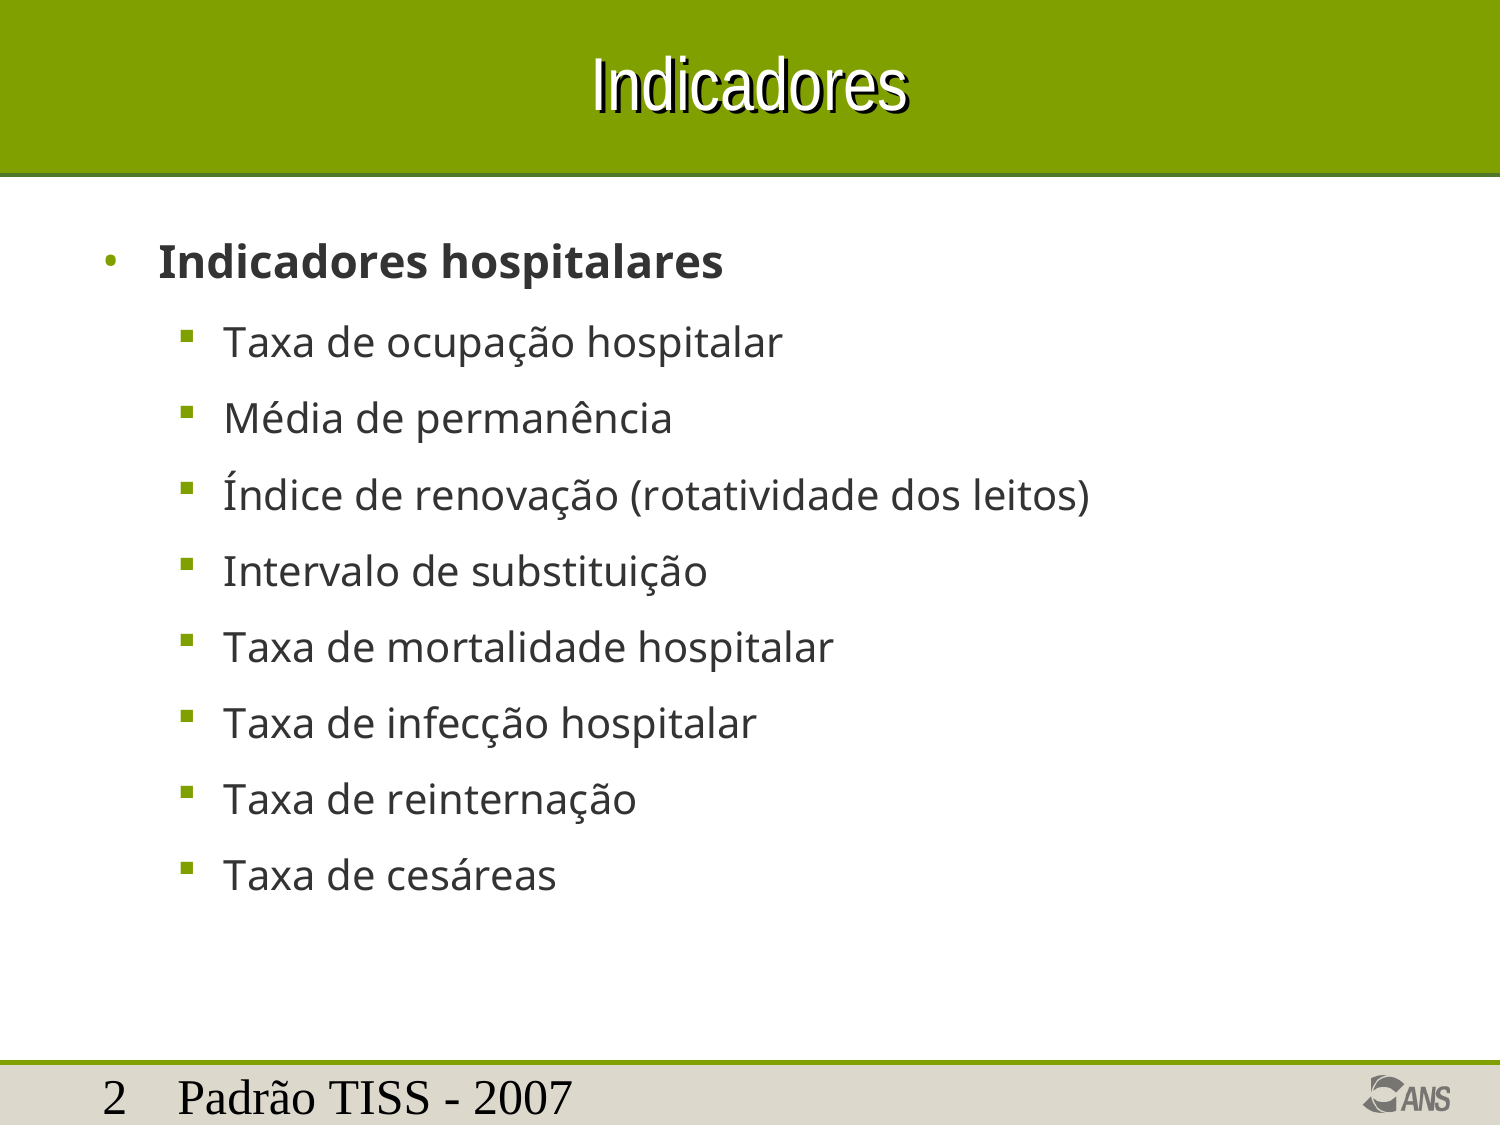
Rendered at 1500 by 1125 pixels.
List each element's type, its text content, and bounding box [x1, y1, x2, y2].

list Indicadores hospitalares Taxa de ocupação hospitalar Média de permanência Índice de renovação (rotatividade dos leitos) Intervalo de substituição Taxa de mortalidade hospitalar Taxa de infecção hospitalar Taxa de reinternação Taxa de cesáreas [87, 224, 1475, 1025]
title Indicadores [24, 10, 1475, 161]
picture [1362, 1075, 1450, 1113]
